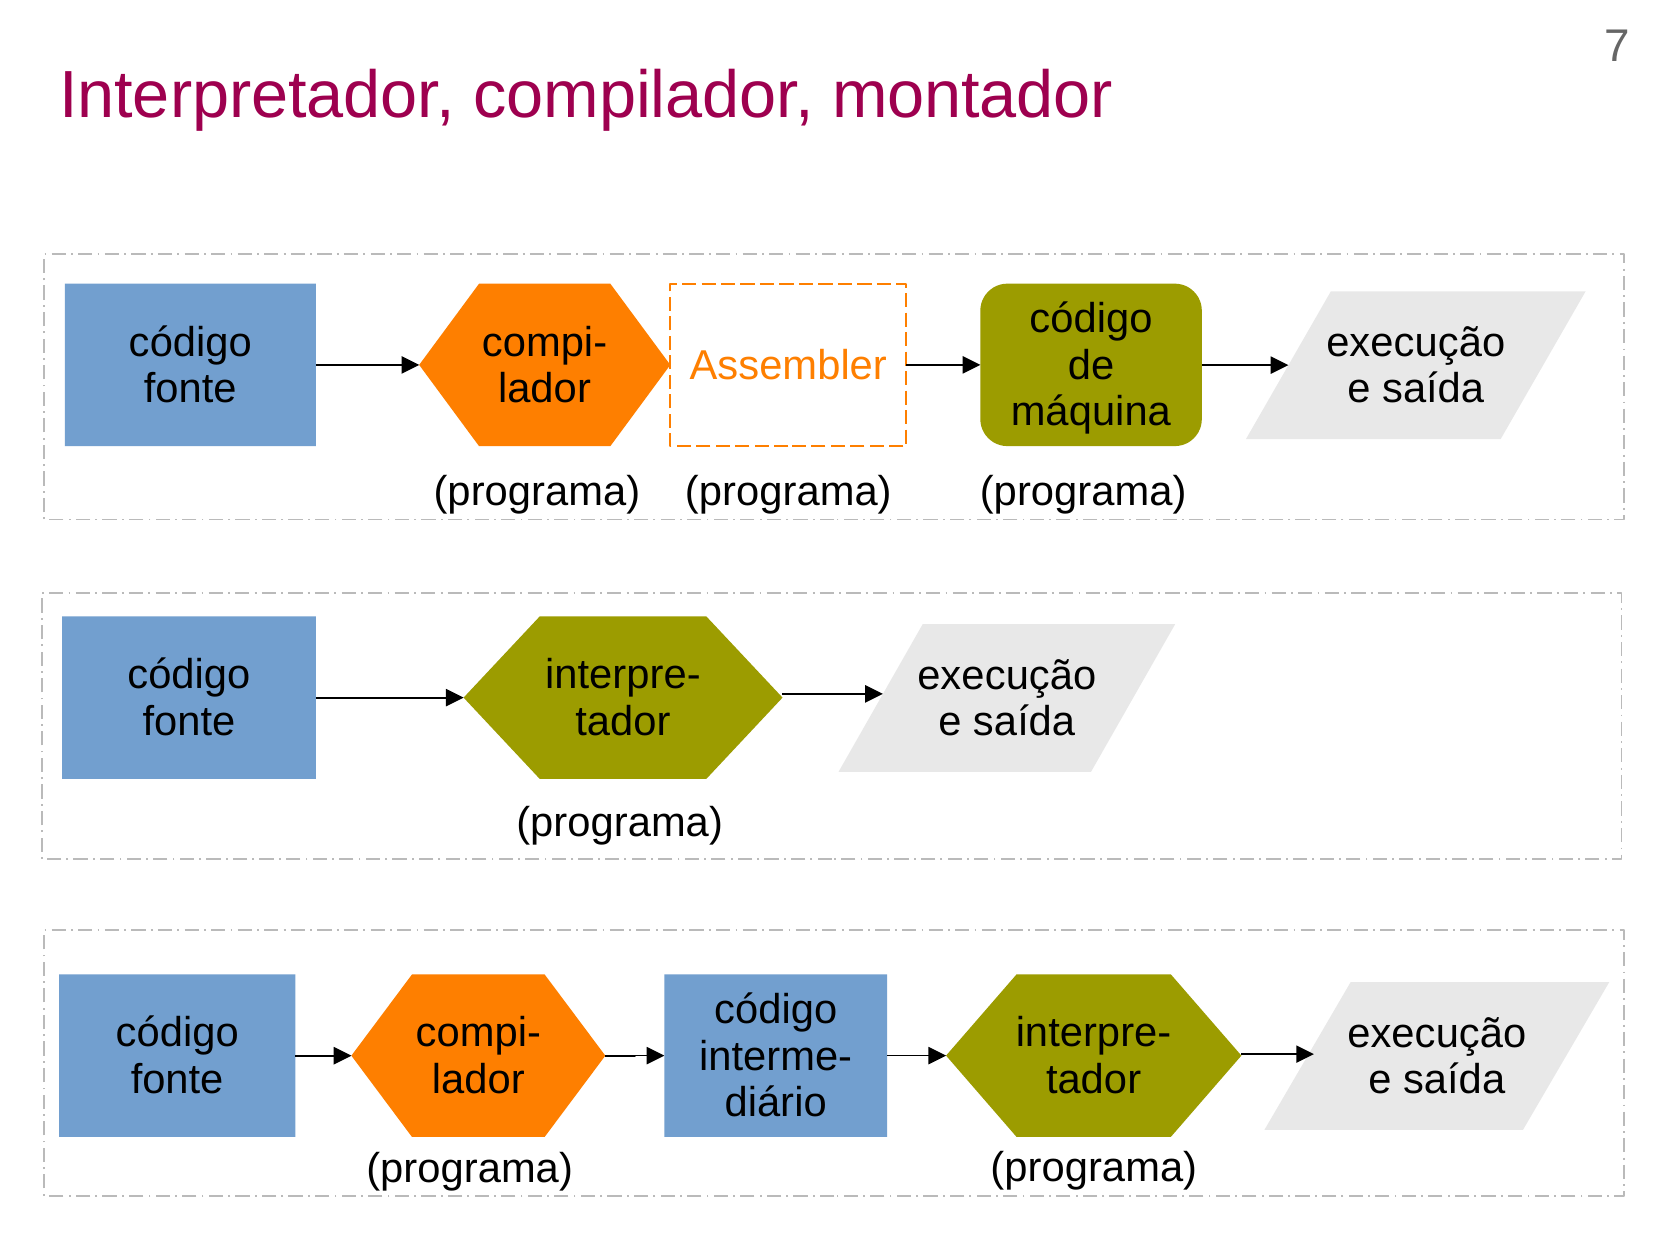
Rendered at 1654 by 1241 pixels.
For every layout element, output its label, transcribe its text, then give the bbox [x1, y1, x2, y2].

text_box (programa) [965, 460, 1202, 523]
text_box compi-lador [351, 974, 605, 1136]
text_box (programa) [418, 460, 656, 523]
text_box execução e saída [1264, 982, 1610, 1130]
text_box execução e saída [838, 624, 1176, 772]
text_box (programa) [975, 1136, 1213, 1199]
text_box código fonte [59, 974, 296, 1137]
text_box execução e saída [1246, 291, 1586, 440]
text_box interpre-tador [946, 974, 1242, 1136]
text_box (programa) [670, 460, 907, 523]
text_box compi-lador [419, 283, 670, 447]
title Interpretador, compilador, montador [59, 29, 1595, 148]
text_box interpre-tador [463, 616, 783, 779]
text_box código fonte [64, 283, 316, 447]
text_box Assembler [670, 283, 907, 447]
text_box (programa) [501, 791, 739, 853]
text_box código de máquina [980, 283, 1202, 447]
text_box código interme-diário [664, 974, 888, 1137]
text_box código fonte [62, 616, 316, 779]
text_box (programa) [351, 1136, 589, 1199]
